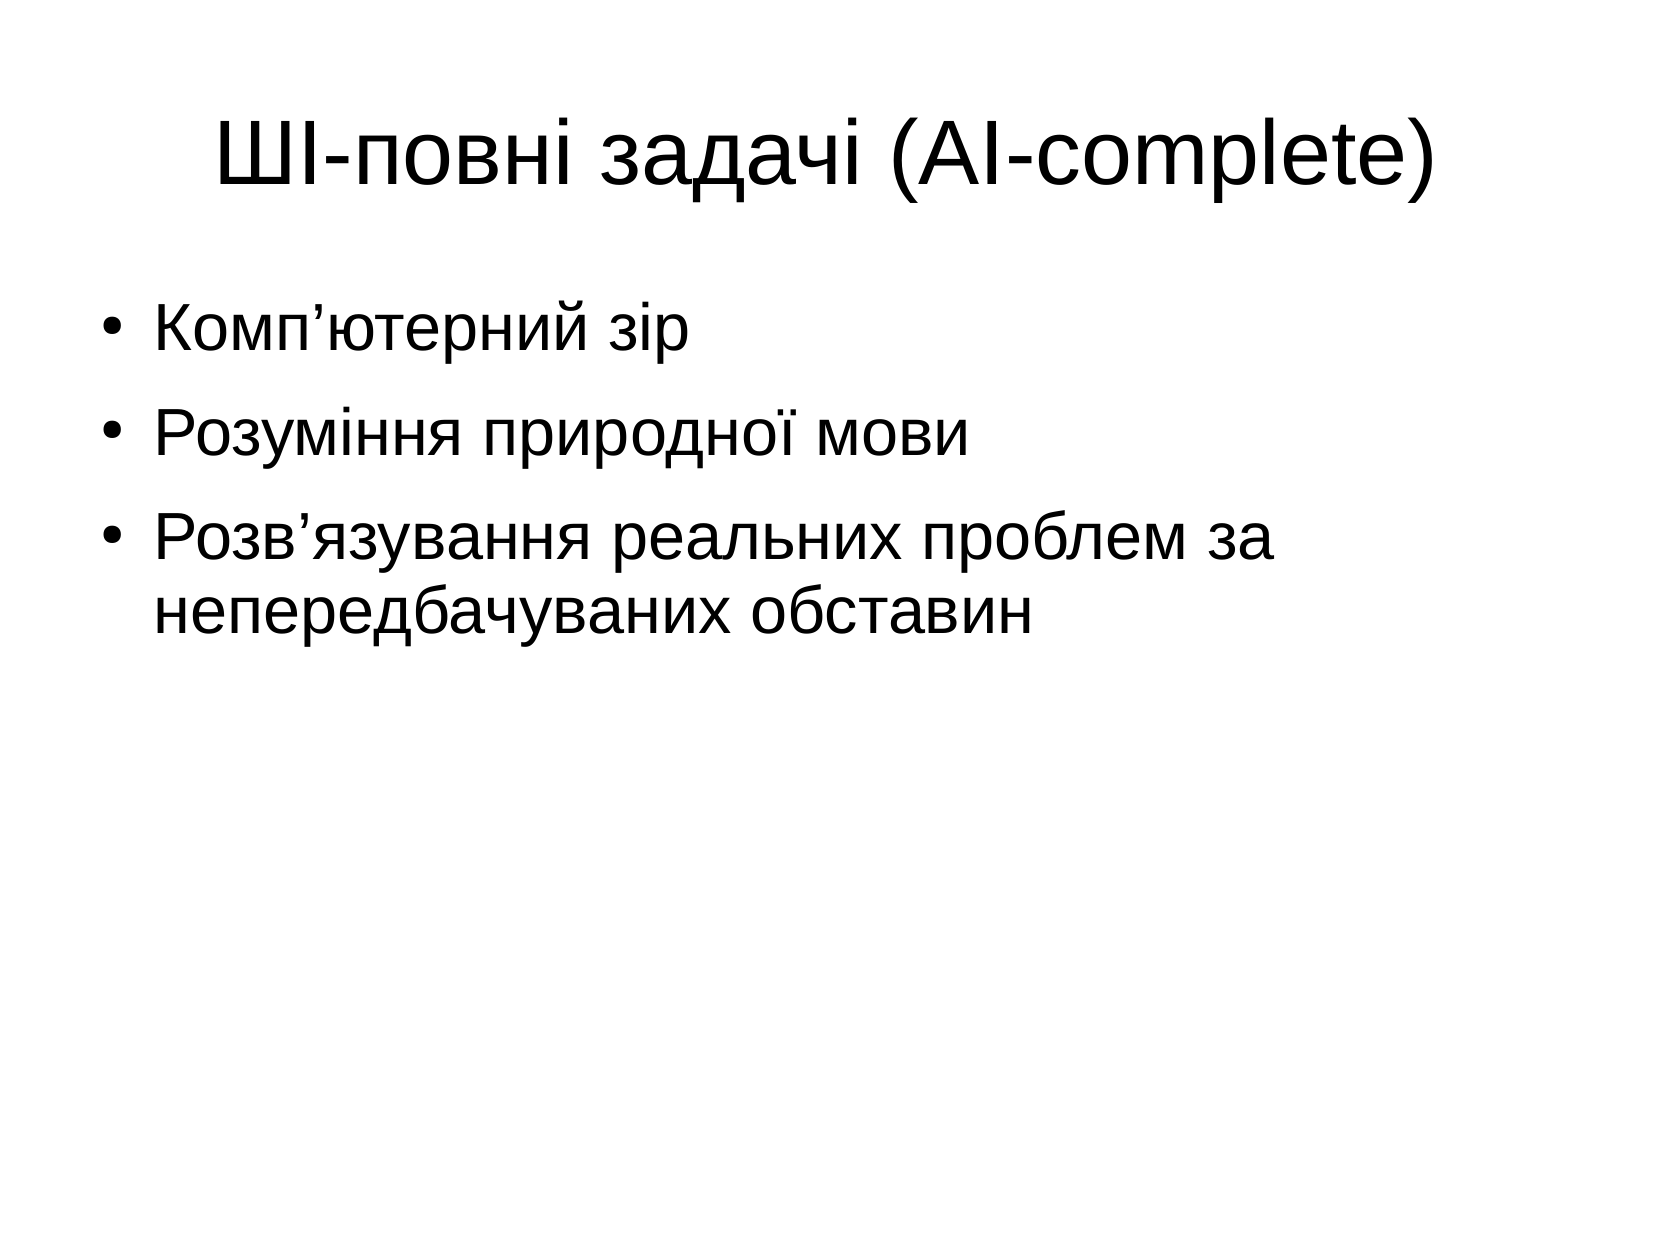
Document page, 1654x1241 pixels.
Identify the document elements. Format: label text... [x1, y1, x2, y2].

list Комп’ютерний зір Розуміння природної мови Розв’язування реальних проблем за непередбачуваних обставин [82, 290, 1571, 1010]
title ШІ-повні задачі (AI-complete) [82, 49, 1571, 257]
